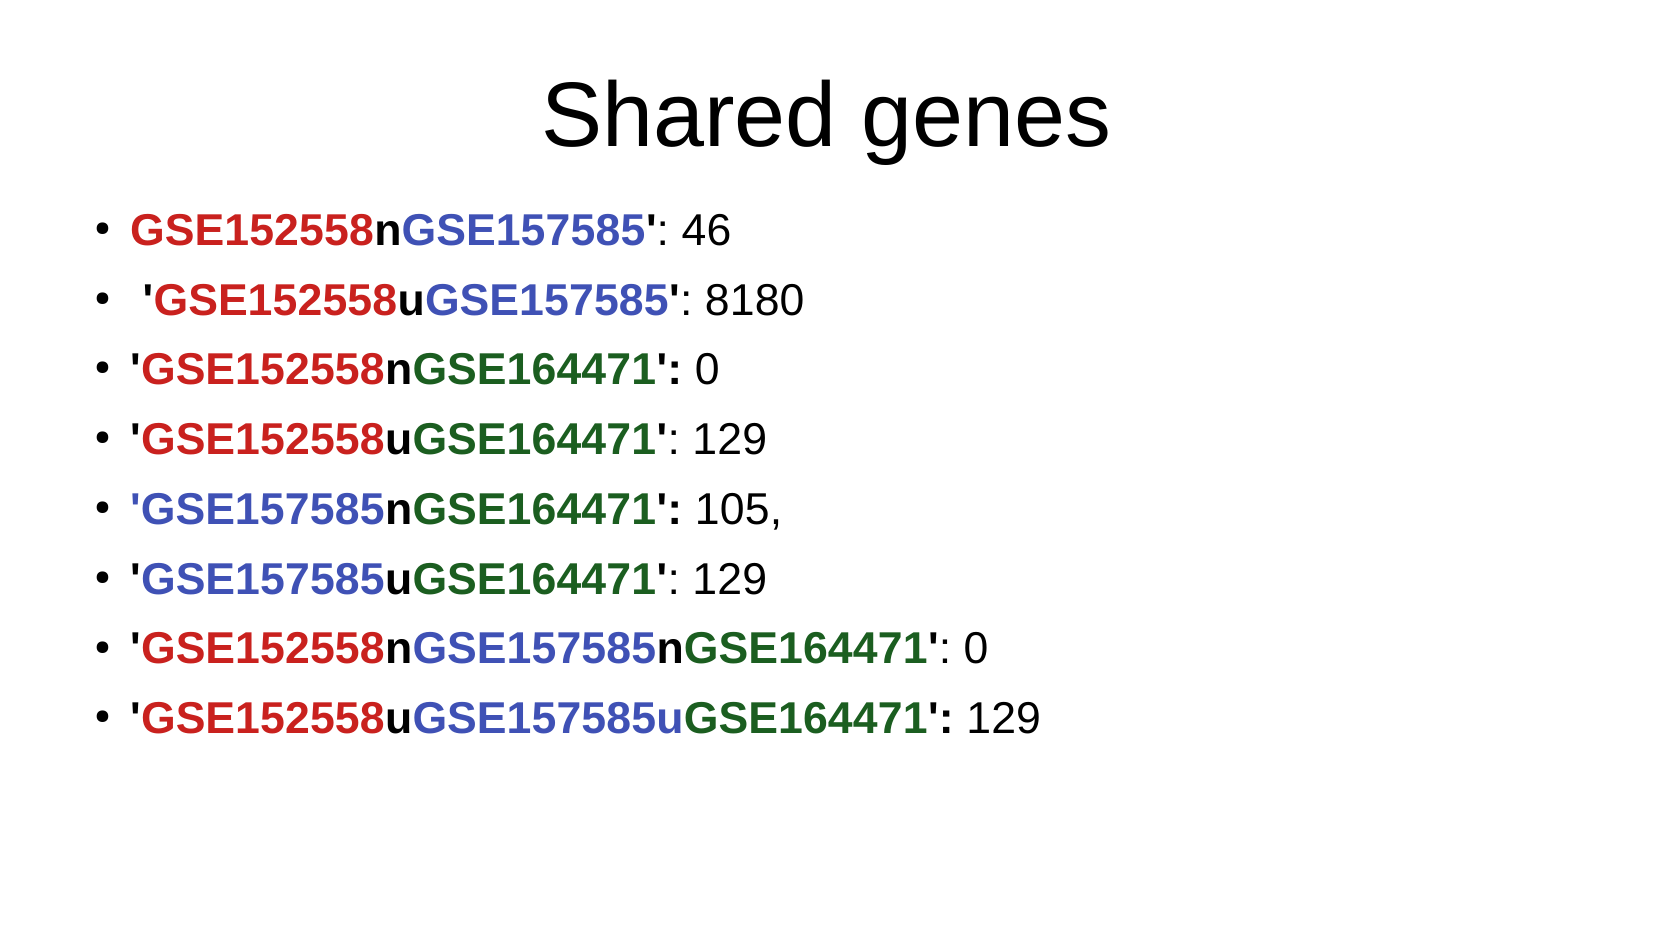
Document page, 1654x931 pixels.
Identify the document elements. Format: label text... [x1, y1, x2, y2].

title Shared genes [82, 37, 1571, 193]
list GSE152558nGSE157585': 46 'GSE152558uGSE157585': 8180 'GSE152558nGSE164471': 0 'GSE152558uGSE164471': 129 'GSE157585nGSE164471': 105, 'GSE157585uGSE164471': 129 'GSE152558nGSE157585nGSE164471': 0 'GSE152558uGSE157585uGSE164471': 129 [82, 204, 1571, 745]
